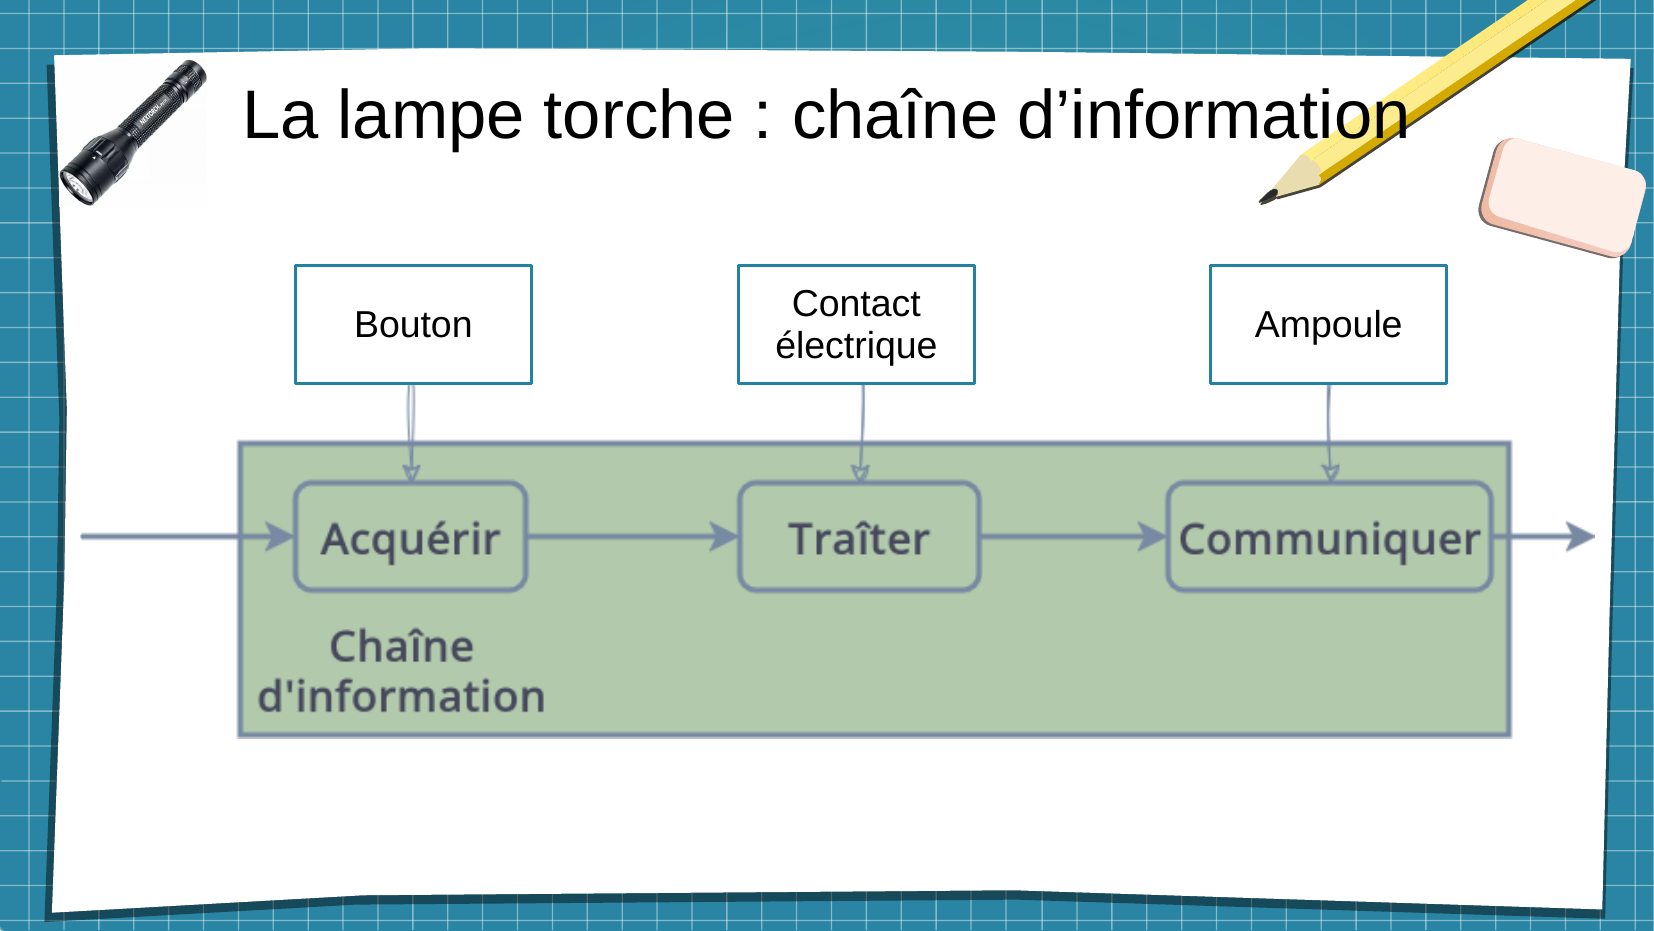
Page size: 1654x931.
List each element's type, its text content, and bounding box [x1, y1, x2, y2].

picture [80, 265, 1595, 739]
text_box Contact électrique [738, 265, 975, 384]
picture [59, 58, 207, 207]
text_box Ampoule [1210, 265, 1447, 384]
title La lampe torche : chaîne d’information [82, 37, 1571, 193]
text_box Bouton [295, 265, 532, 384]
